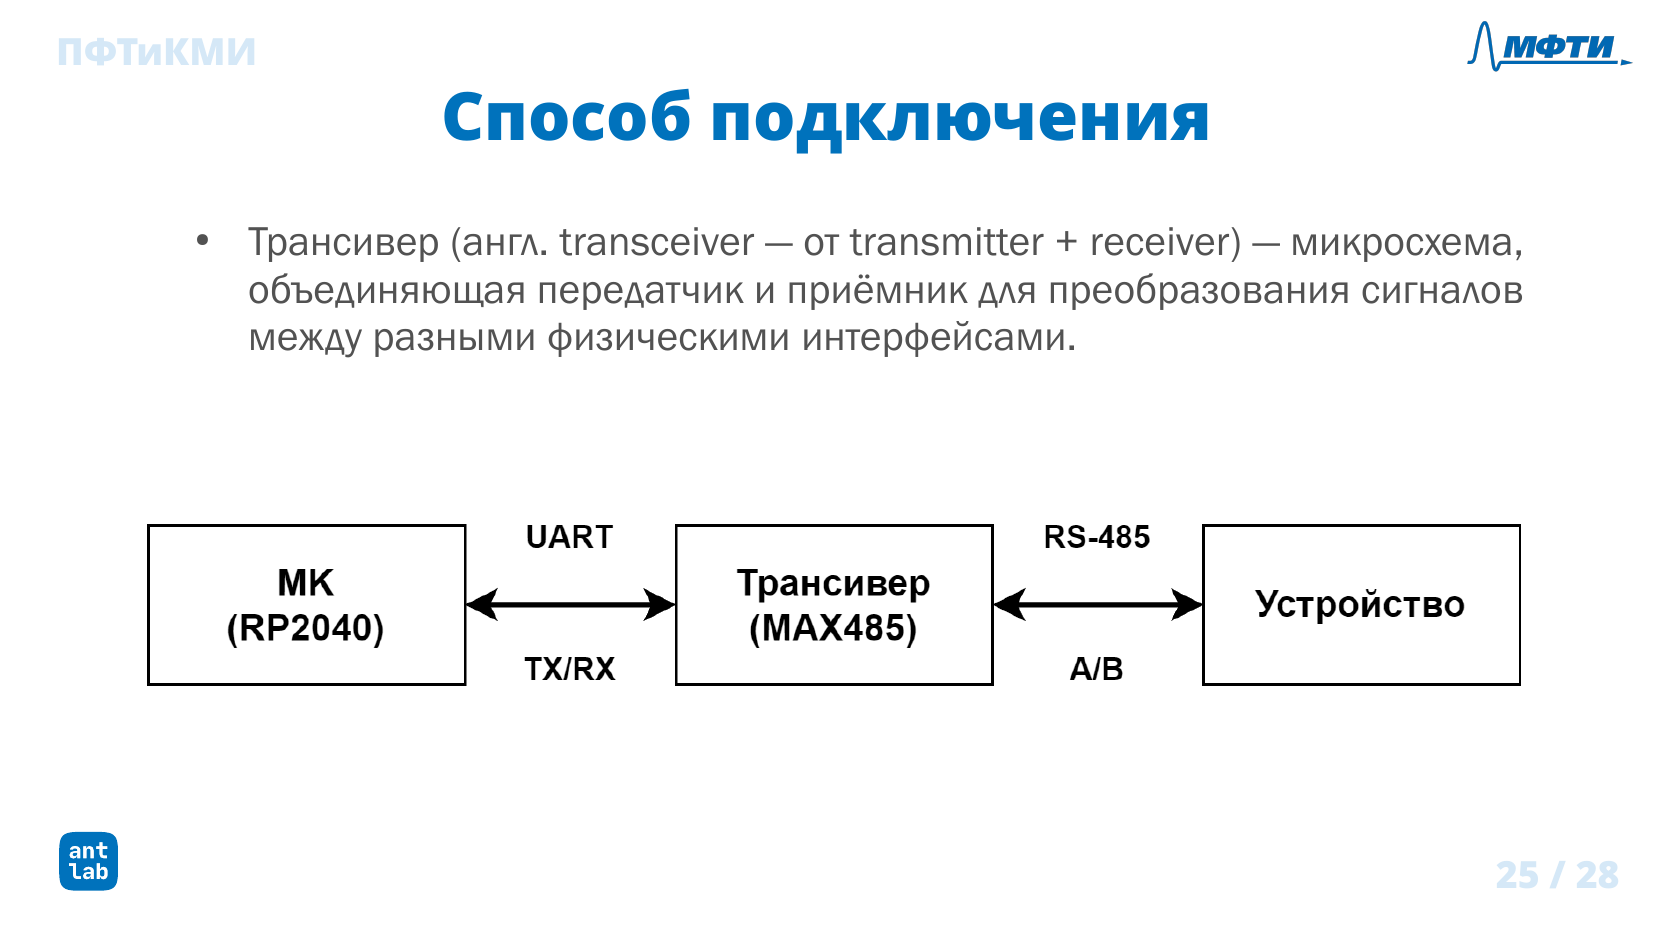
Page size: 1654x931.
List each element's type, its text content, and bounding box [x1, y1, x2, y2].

list Трансивер (англ. transceiver — от transmitter + receiver) — микросхема, объединяющая передатчик и приёмник для преобразования сигналов между разными физическими интерфейсами. [177, 217, 1571, 768]
title Способ подключения [82, 20, 1571, 209]
picture [1446, 0, 1654, 93]
picture [147, 497, 1521, 709]
